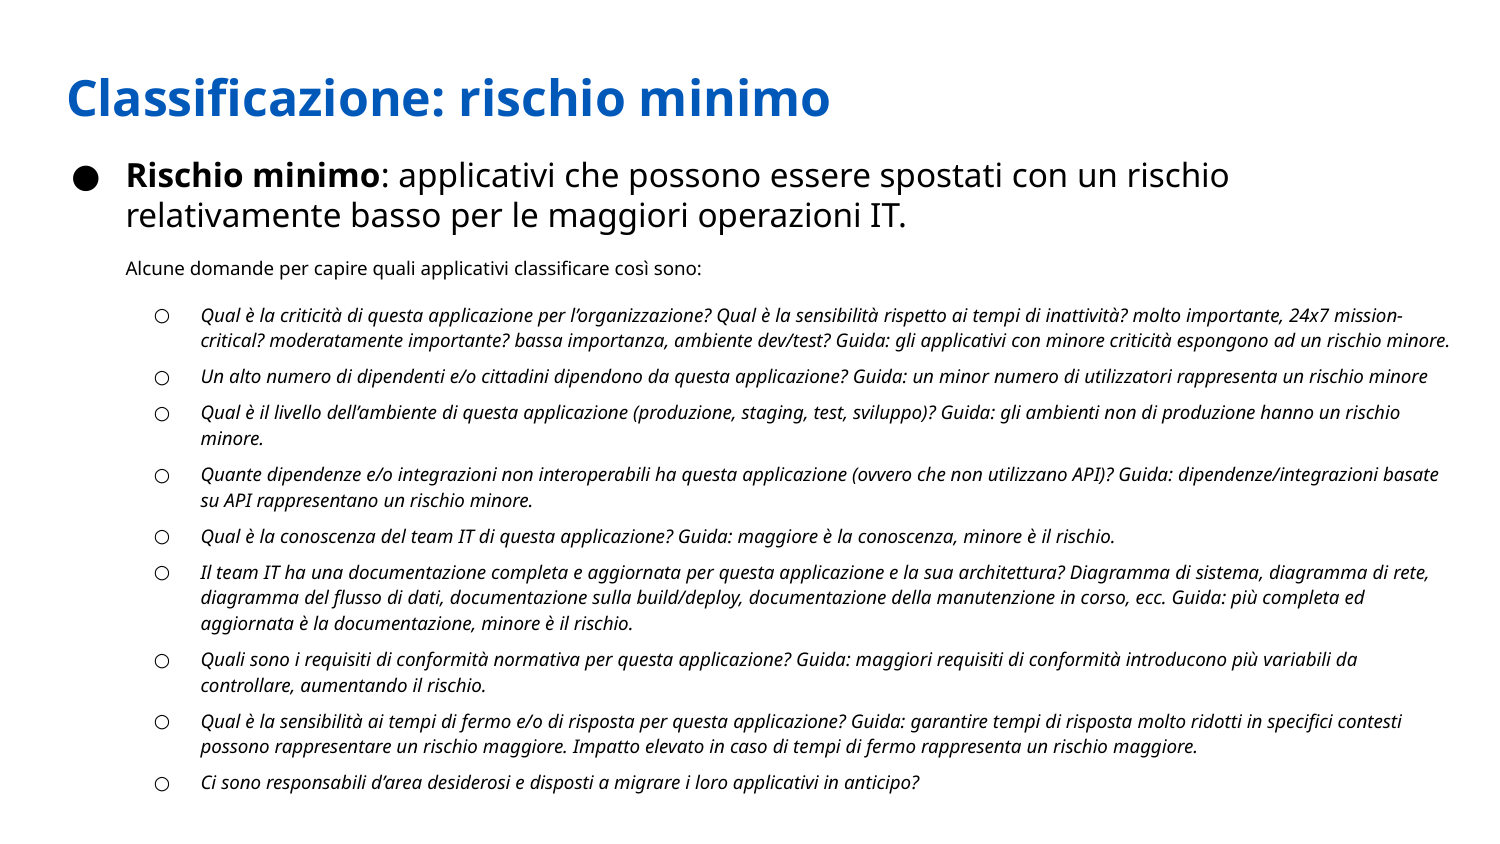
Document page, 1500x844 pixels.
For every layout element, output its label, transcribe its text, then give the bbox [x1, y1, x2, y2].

text_box Rischio minimo: applicativi che possono essere spostati con un rischio relativamente basso per le maggiori operazioni IT. Alcune domande per capire quali applicativi classificare così sono: Qual è la criticità di questa applicazione per l’organizzazione? Qual è la sensibilità rispetto ai tempi di inattività? molto importante, 24x7 mission-critical? moderatamente importante? bassa importanza, ambiente dev/test? Guida: gli applicativi con minore criticità espongono ad un rischio minore. Un alto numero di dipendenti e/o cittadini dipendono da questa applicazione? Guida: un minor numero di utilizzatori rappresenta un rischio minore Qual è il livello dell’ambiente di questa applicazione (produzione, staging, test, sviluppo)? Guida: gli ambienti non di produzione hanno un rischio minore. Quante dipendenze e/o integrazioni non interoperabili ha questa applicazione (ovvero che non utilizzano API)? Guida: dipendenze/integrazioni basate su API rappresentano un rischio minore. Qual è la conoscenza del team IT di questa applicazione? Guida: maggiore è la conoscenza, minore è il rischio. Il team IT ha una documentazione completa e aggiornata per questa applicazione e la sua architettura? Diagramma di sistema, diagramma di rete, diagramma del flusso di dati, documentazione sulla build/deploy, documentazione della manutenzione in corso, ecc. Guida: più completa ed aggiornata è la documentazione, minore è il rischio. Quali sono i requisiti di conformità normativa per questa applicazione? Guida: maggiori requisiti di conformità introducono più variabili da controllare, aumentando il rischio. Qual è la sensibilità ai tempi di fermo e/o di risposta per questa applicazione? Guida: garantire tempi di risposta molto ridotti in specifici contesti possono rappresentare un rischio maggiore. Impatto elevato in caso di tempi di fermo rappresenta un rischio maggiore. Ci sono responsabili d’area desiderosi e disposti a migrare i loro applicativi in anticipo? [35, 139, 1465, 782]
title Classificazione: rischio minimo [51, 51, 1449, 139]
